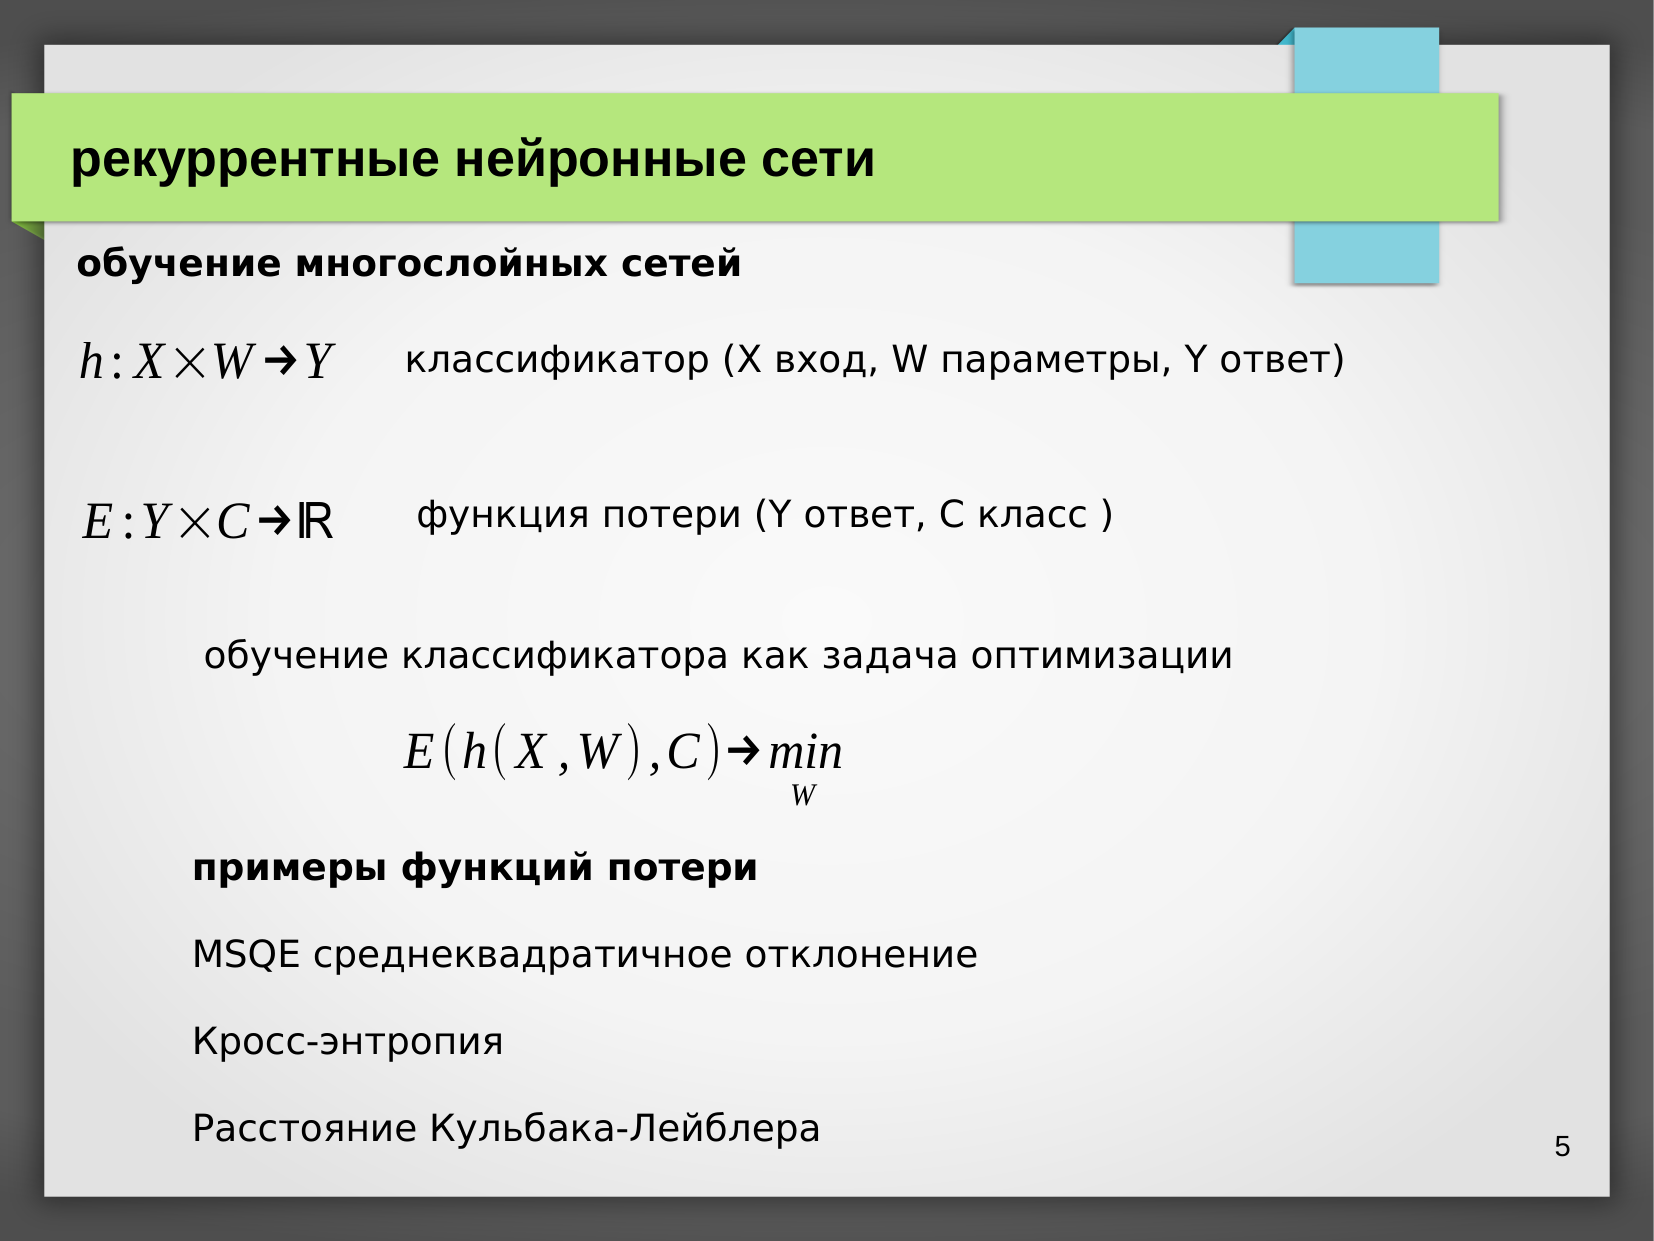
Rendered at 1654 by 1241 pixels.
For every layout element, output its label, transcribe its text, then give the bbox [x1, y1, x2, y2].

title рекуррентные нейронные сети [70, 118, 1205, 199]
text_box обучение многослойных сетей [61, 234, 969, 293]
text_box обучение классификатора как задача оптимизации [188, 625, 1288, 686]
chart [73, 502, 343, 556]
picture [0, 0, 1654, 1241]
text_box классификатор (X вход, W параметры, Y ответ) [389, 330, 1595, 433]
text_box функция потери (Y ответ, С класс ) [401, 484, 1134, 544]
chart [394, 720, 851, 817]
text_box примеры функций потери MSQE среднеквадратичное отклонение Кросс-энтропия Расстояние Кульбака-Лейблера [177, 838, 1335, 1170]
chart [70, 342, 344, 395]
